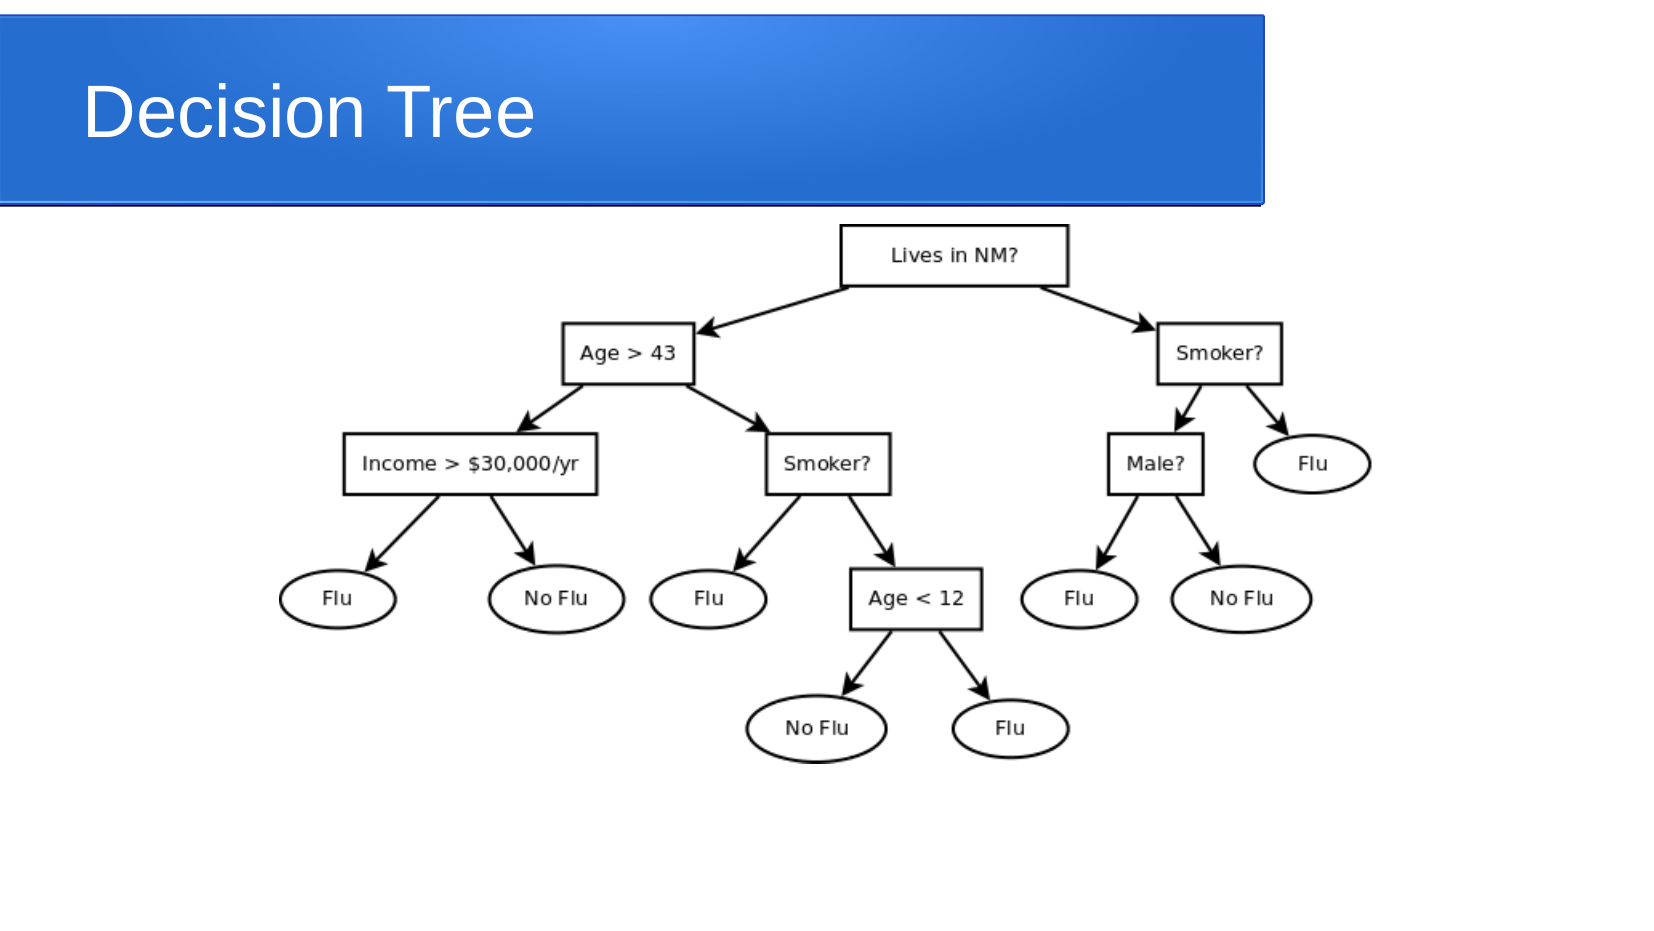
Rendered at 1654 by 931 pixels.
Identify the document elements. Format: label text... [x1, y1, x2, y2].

title Decision Tree [82, 35, 1235, 189]
picture [279, 224, 1375, 764]
